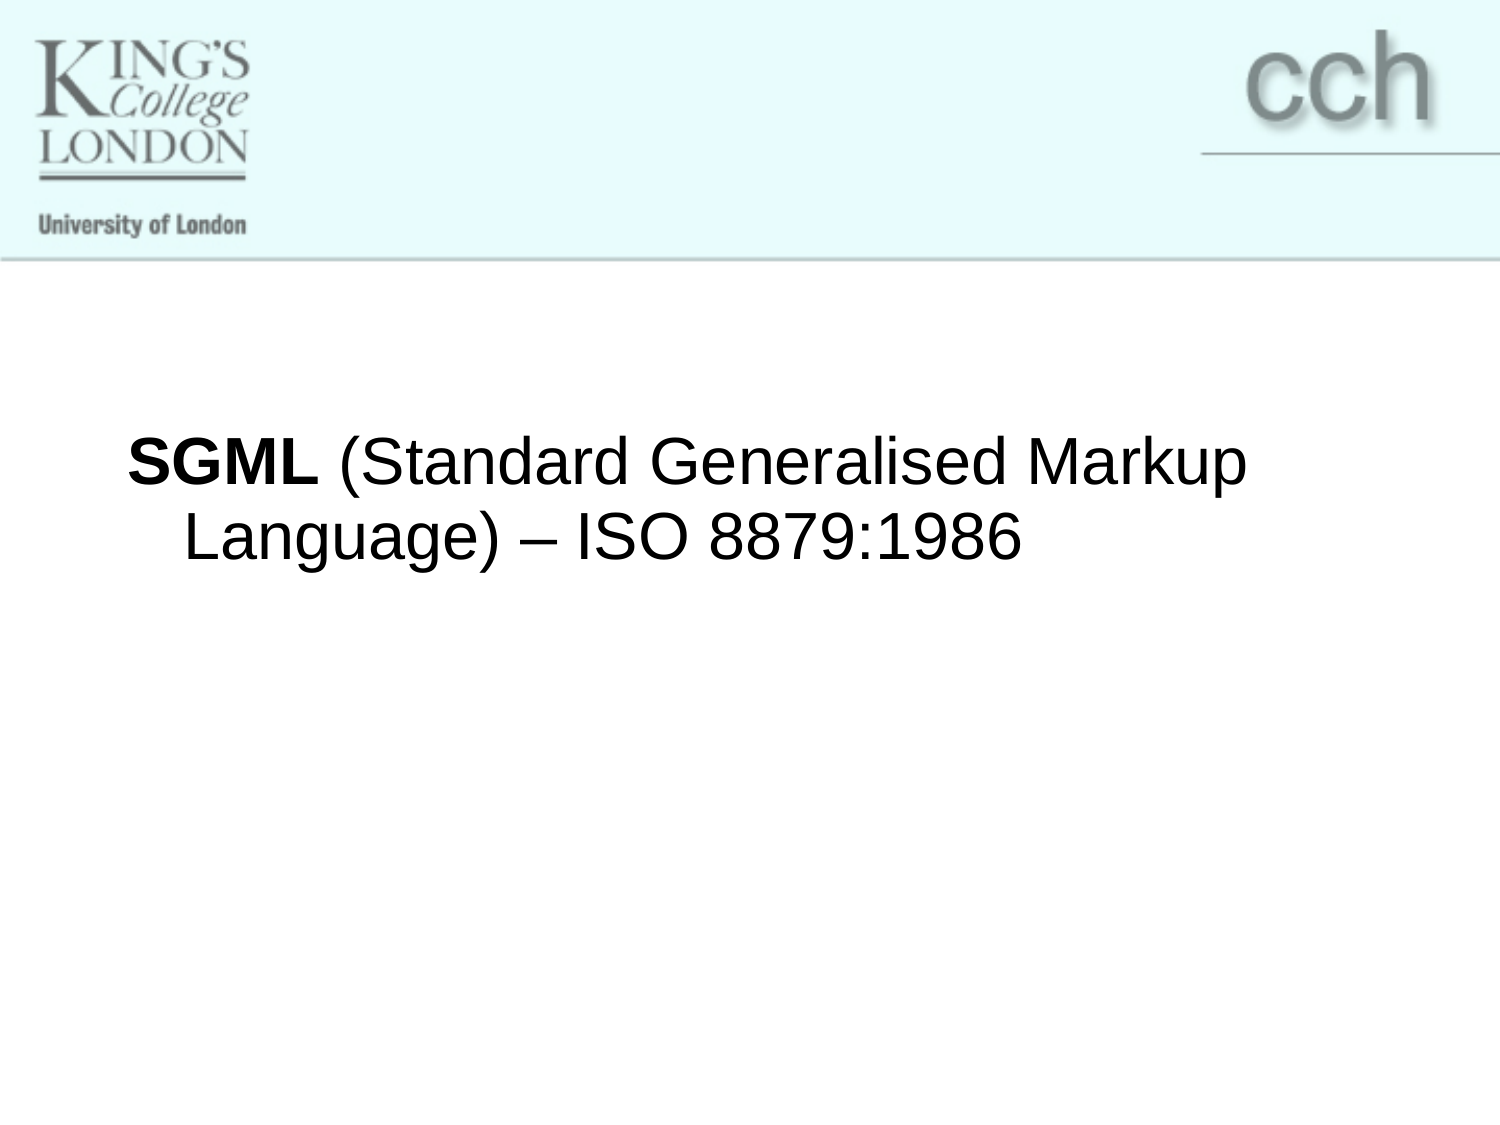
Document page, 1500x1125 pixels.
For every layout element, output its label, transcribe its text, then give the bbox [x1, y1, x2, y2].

picture [0, 0, 1500, 1125]
list SGML (Standard Generalised Markup Language) – ISO 8879:1986 [112, 324, 1388, 1001]
